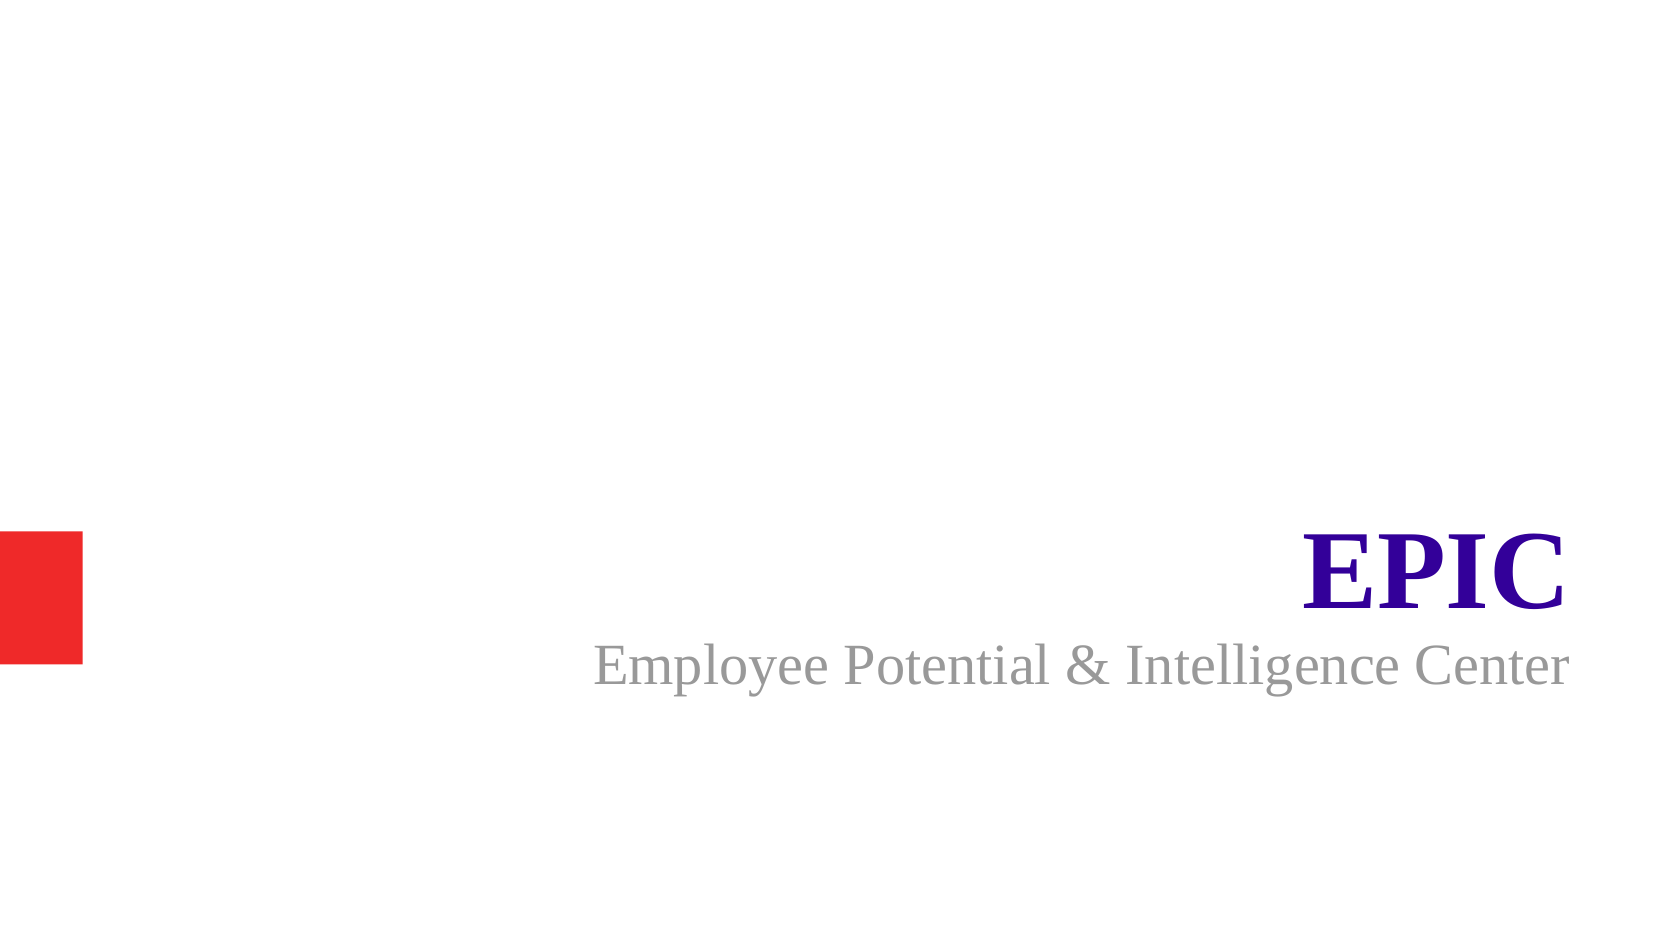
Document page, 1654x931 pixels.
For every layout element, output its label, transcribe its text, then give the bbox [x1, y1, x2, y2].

subtitle EPIC Employee Potential & Intelligence Center [82, 507, 1571, 698]
